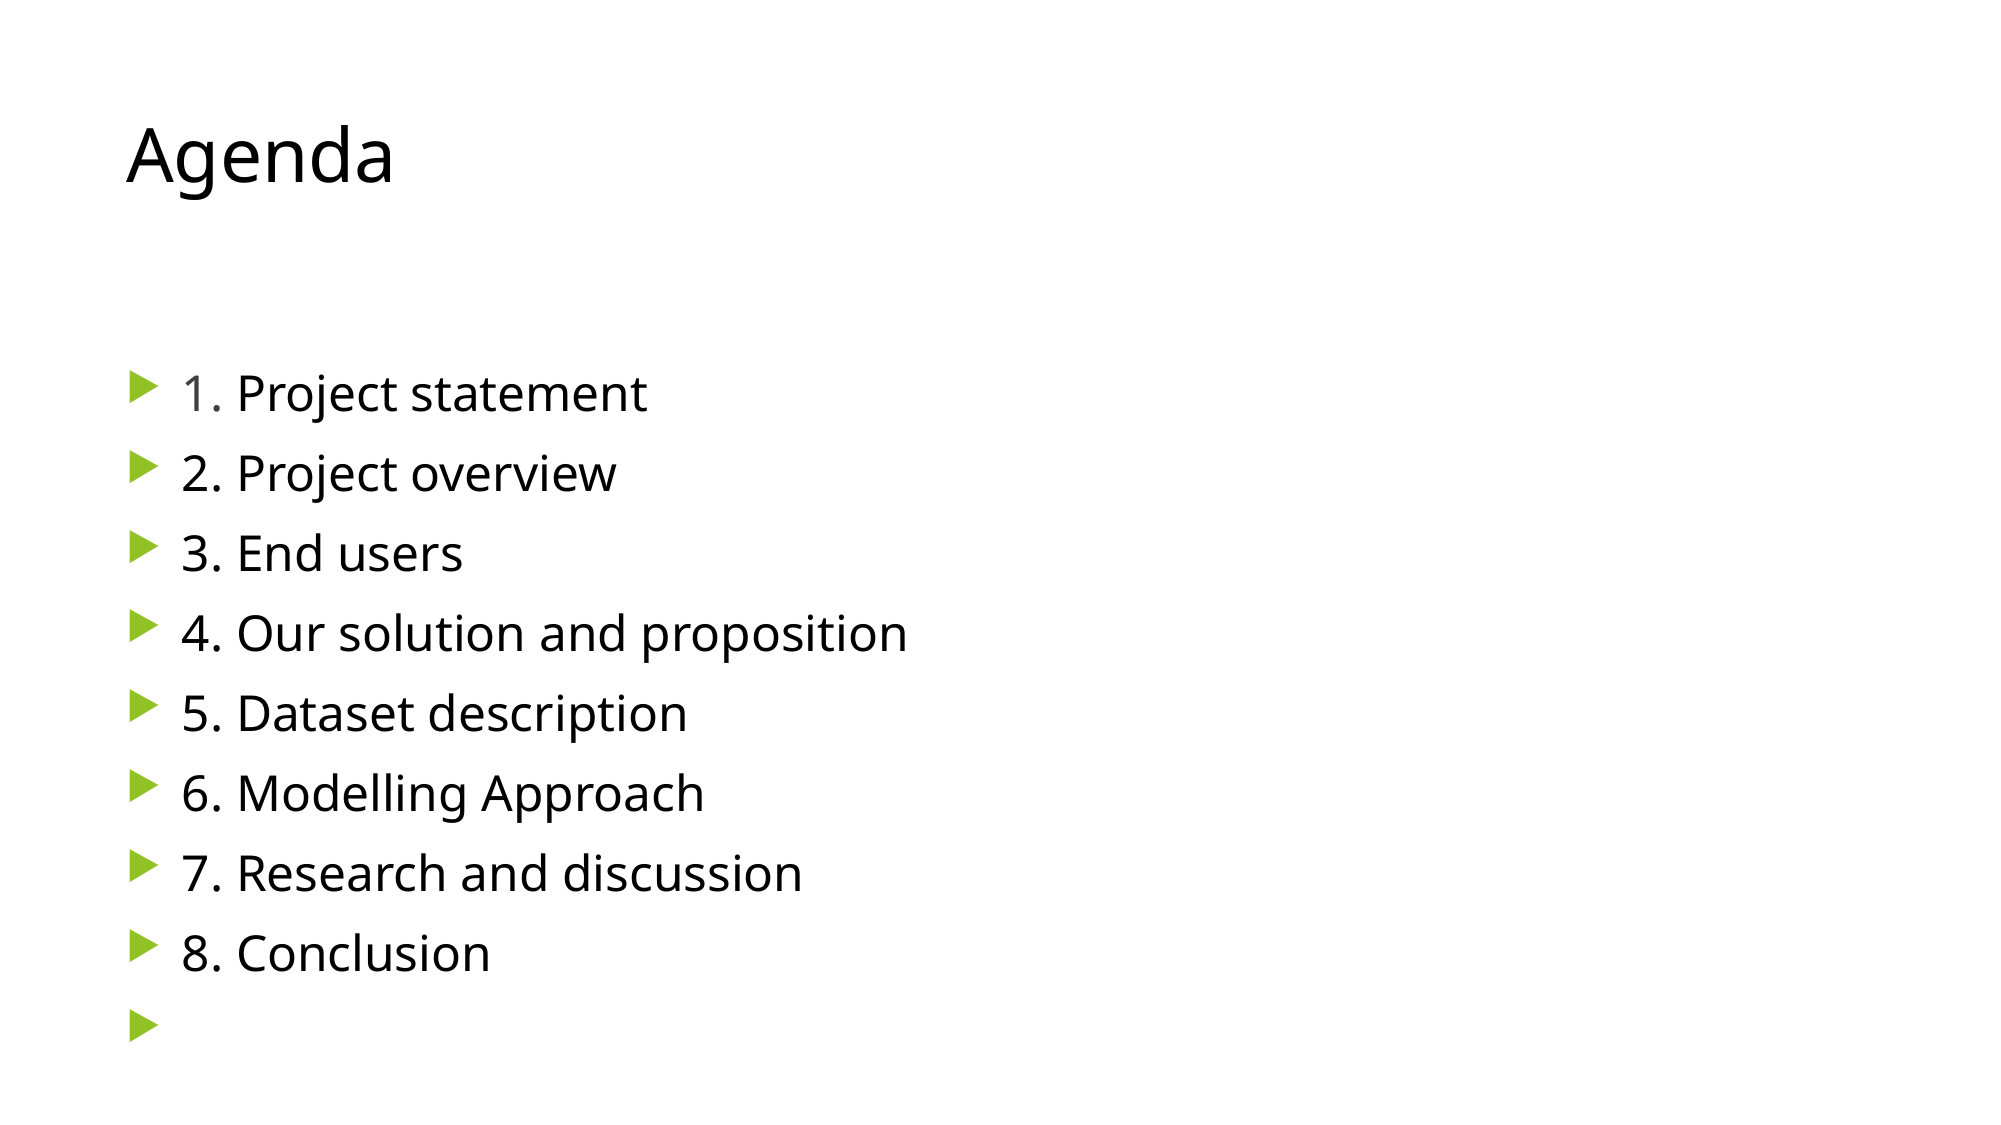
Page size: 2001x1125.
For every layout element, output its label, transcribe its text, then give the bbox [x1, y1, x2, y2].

title Agenda [111, 99, 1522, 317]
list 1. Project statement 2. Project overview 3. End users 4. Our solution and proposition 5. Dataset description 6. Modelling Approach 7. Research and discussion 8. Conclusion [111, 354, 1522, 992]
